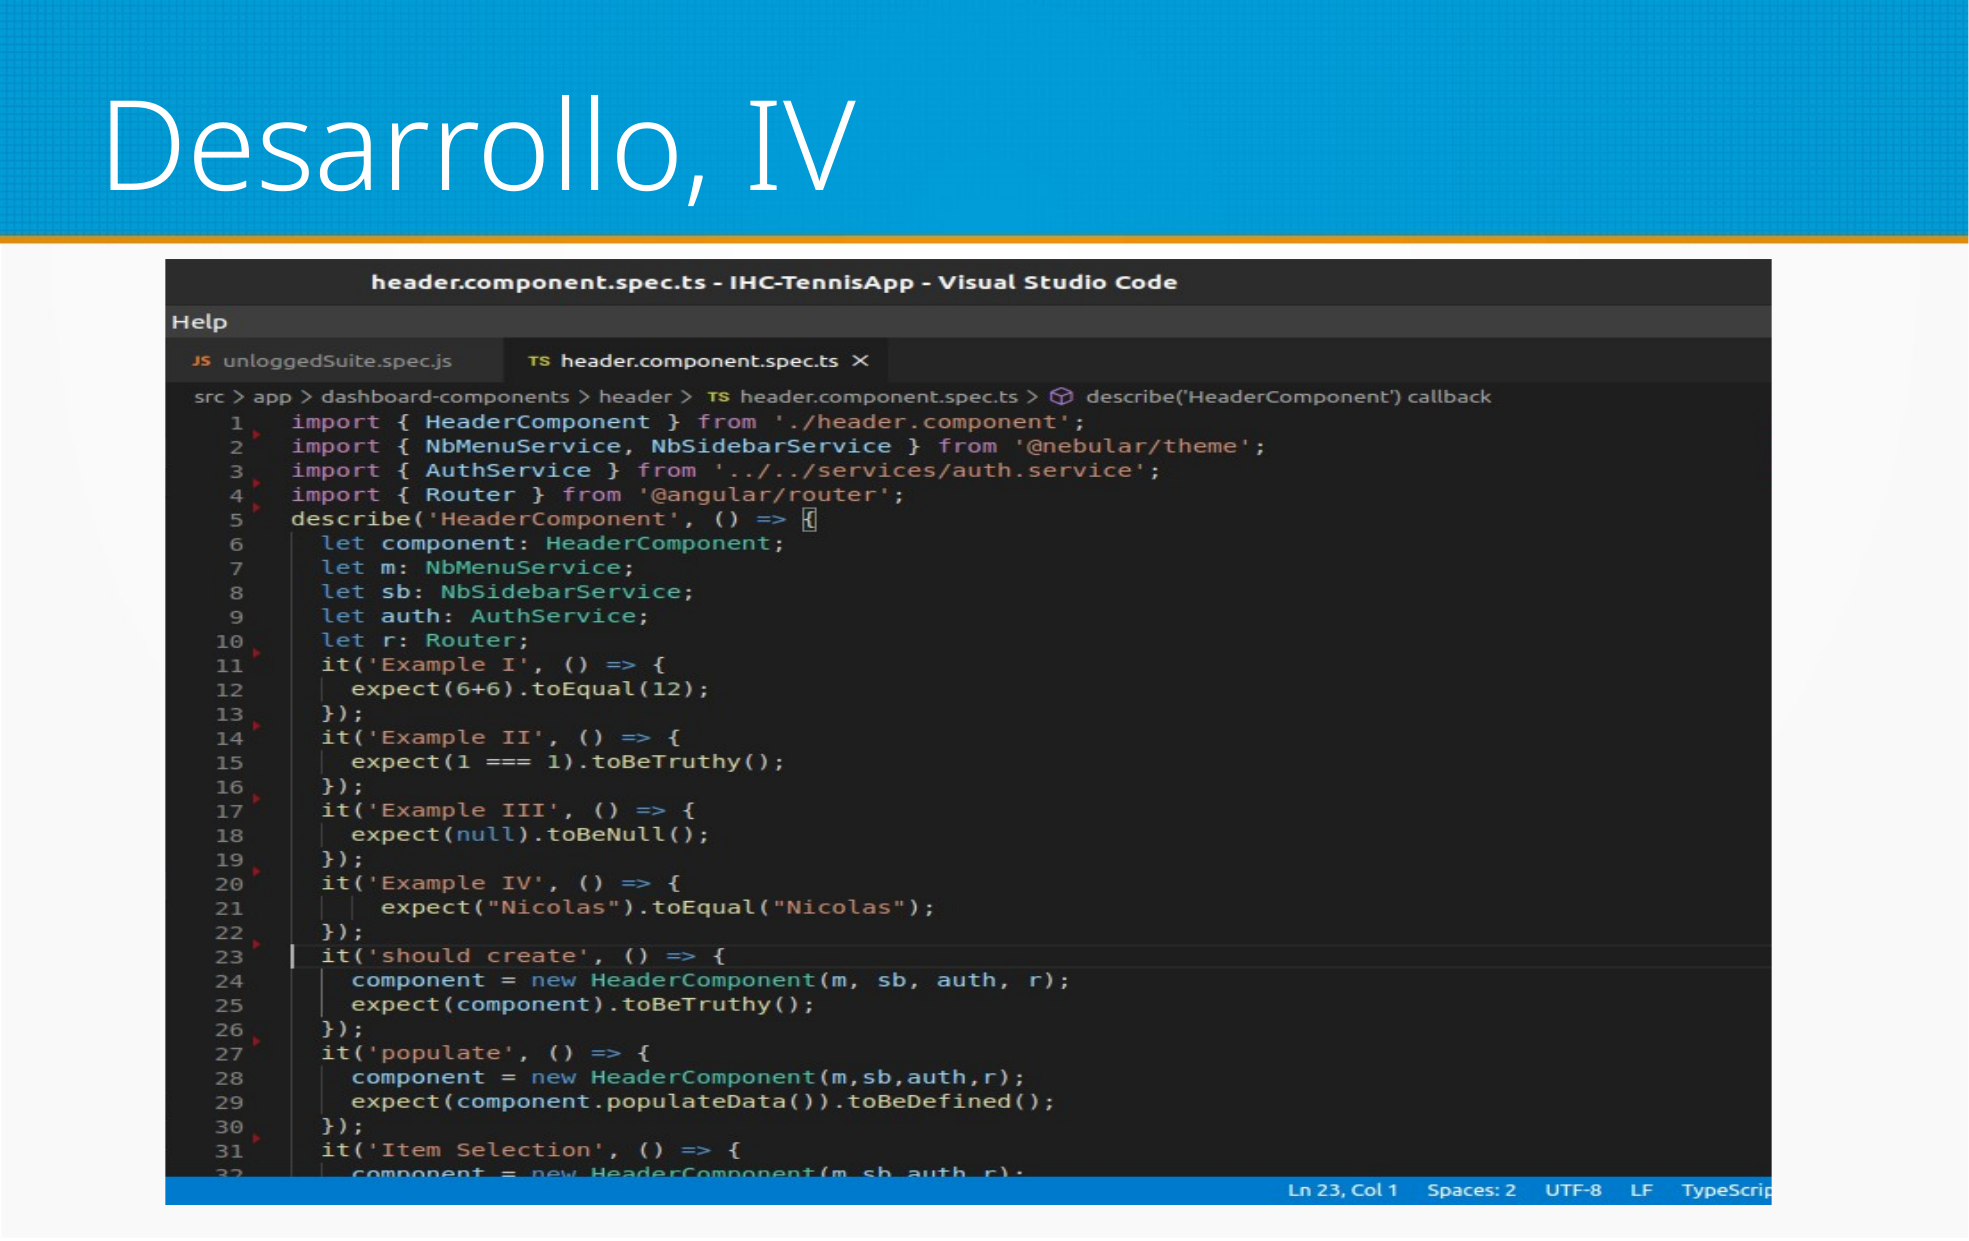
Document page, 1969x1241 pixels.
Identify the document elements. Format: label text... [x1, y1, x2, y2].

picture [0, 233, 1969, 1241]
title Desarrollo, IV [98, 19, 1870, 227]
